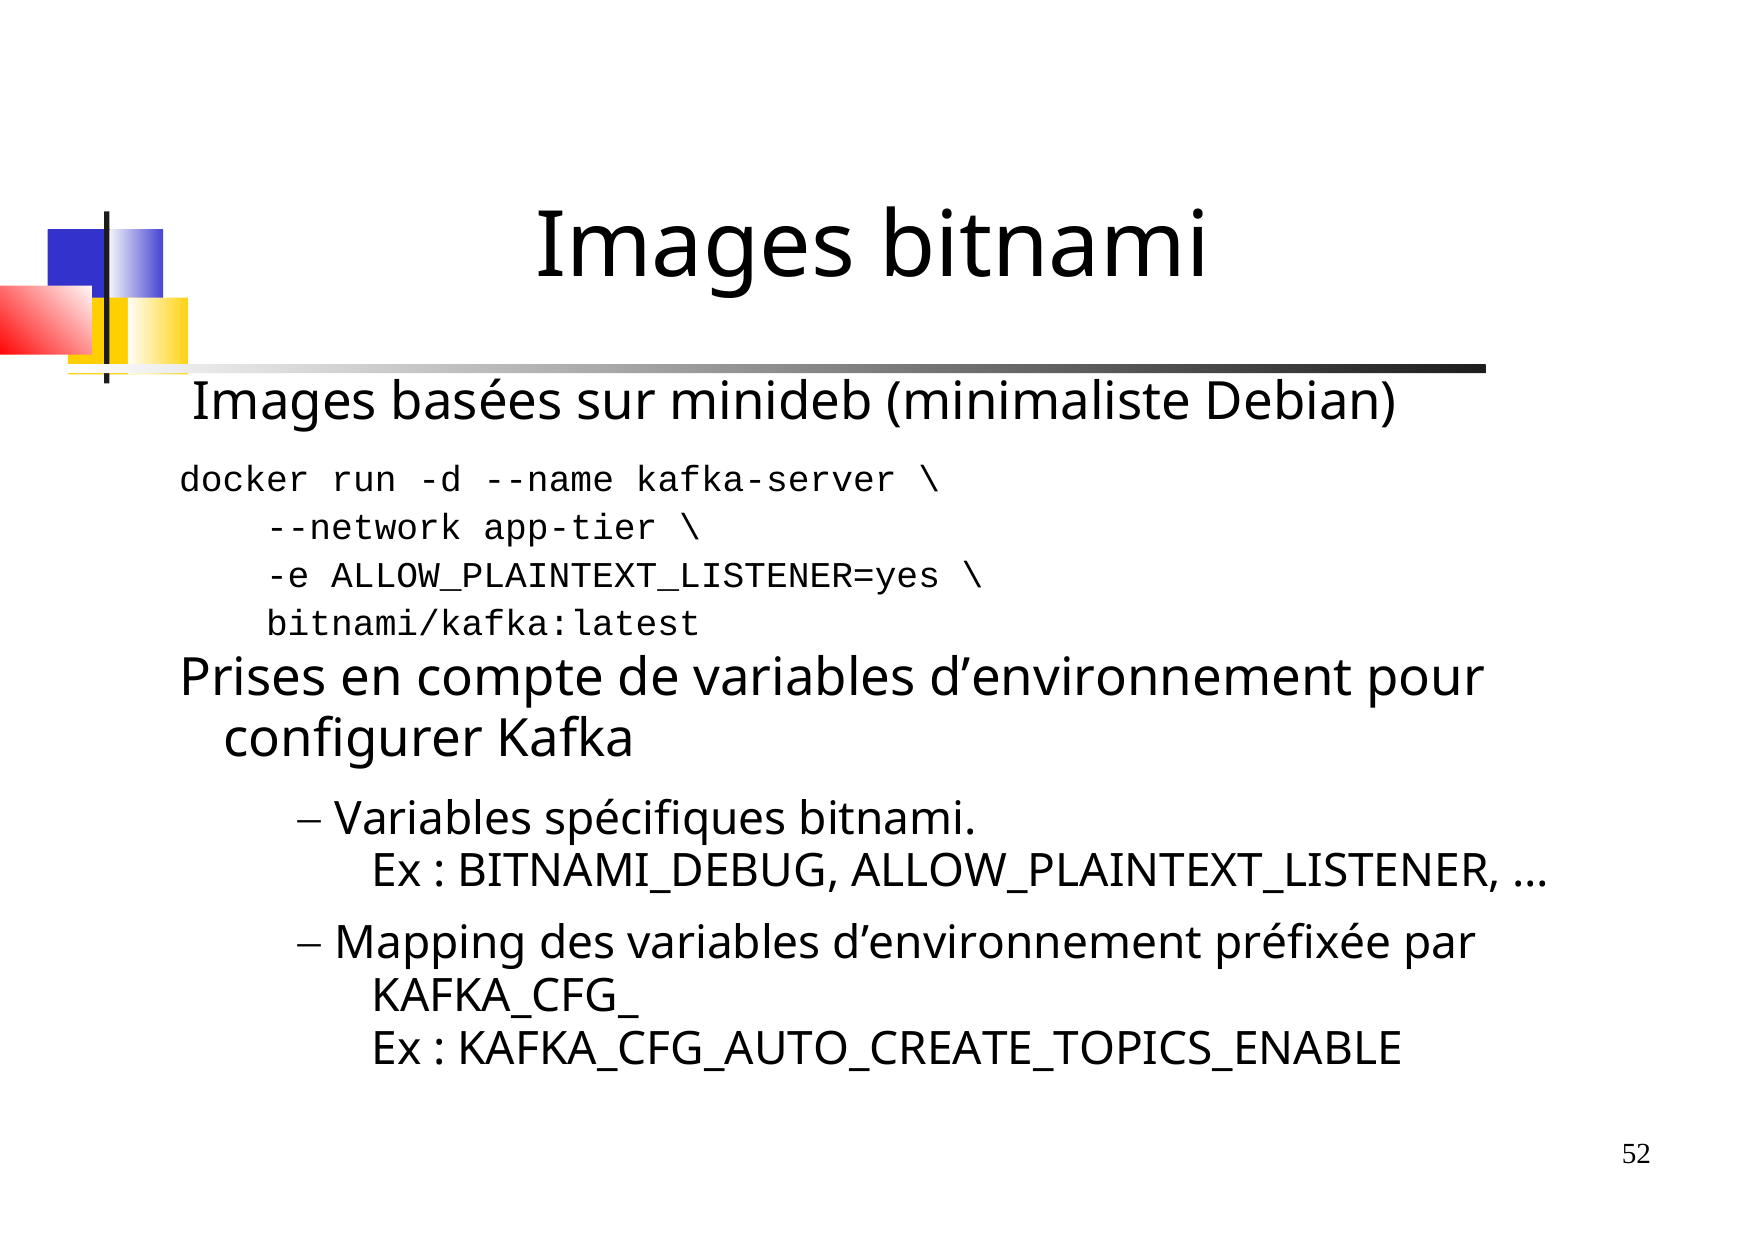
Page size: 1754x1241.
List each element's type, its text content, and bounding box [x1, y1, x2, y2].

title Images bitnami [179, 139, 1567, 351]
list Images basées sur minideb (minimaliste Debian) docker run -d --name kafka-server \ --network app-tier \ -e ALLOW_PLAINTEXT_LISTENER=yes \ bitnami/kafka:latest Prises en compte de variables d’environnement pour configurer Kafka Variables spécifiques bitnami. Ex : BITNAMI_DEBUG, ALLOW_PLAINTEXT_LISTENER, … Mapping des variables d’environnement préfixée par KAFKA_CFG_ Ex : KAFKA_CFG_AUTO_CREATE_TOPICS_ENABLE [179, 371, 1567, 1091]
